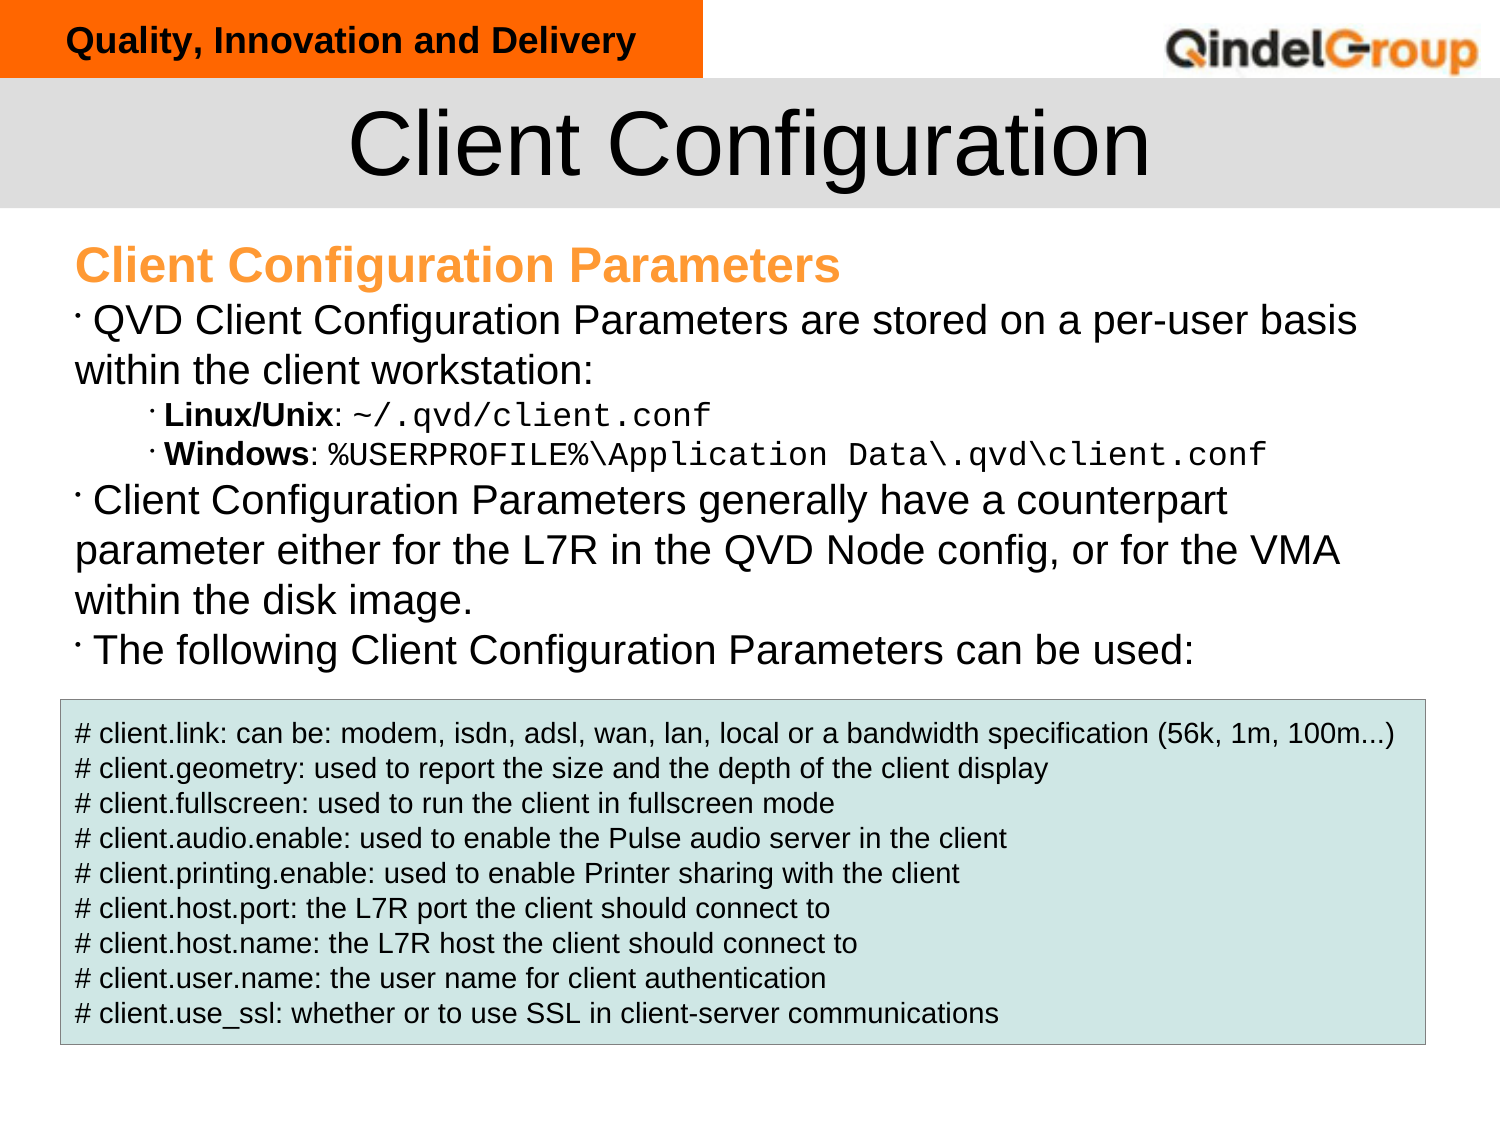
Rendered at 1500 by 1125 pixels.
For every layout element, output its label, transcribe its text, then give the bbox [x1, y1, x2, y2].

picture [1163, 23, 1481, 78]
text_box Client Configuration Parameters QVD Client Configuration Parameters are stored on a per-user basis within the client workstation: Linux/Unix: ~/.qvd/client.conf Windows: %USERPROFILE%\Application Data\.qvd\client.conf Client Configuration Parameters generally have a counterpart parameter either for the L7R in the QVD Node config, or for the VMA within the disk image. The following Client Configuration Parameters can be used: [60, 224, 1426, 681]
text_box # client.link: can be: modem, isdn, adsl, wan, lan, local or a bandwidth specification (56k, 1m, 100m...) # client.geometry: used to report the size and the depth of the client display # client.fullscreen: used to run the client in fullscreen mode # client.audio.enable: used to enable the Pulse audio server in the client # client.printing.enable: used to enable Printer sharing with the client # client.host.port: the L7R port the client should connect to # client.host.name: the L7R host the client should connect to # client.user.name: the user name for client authentication # client.use_ssl: whether or to use SSL in client-server communications [60, 699, 1426, 1045]
title Client Configuration [75, 45, 1426, 224]
